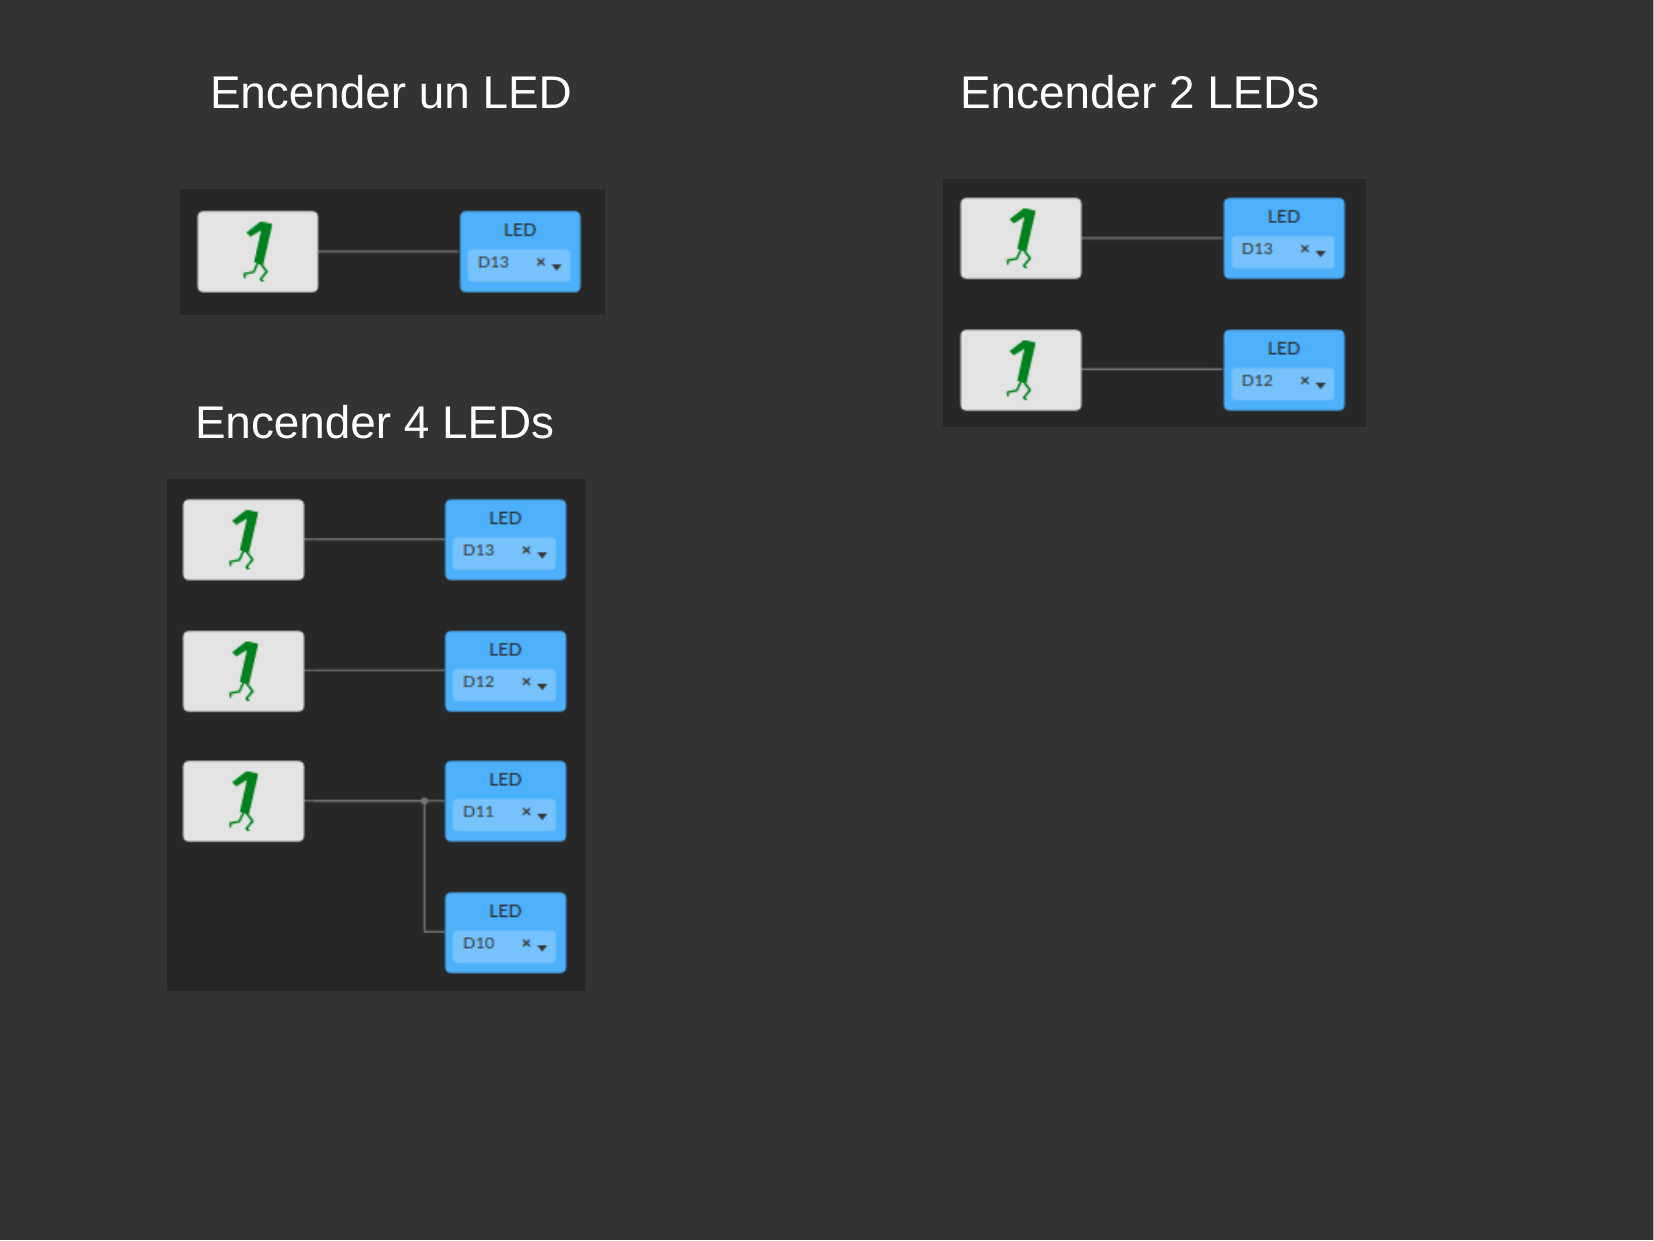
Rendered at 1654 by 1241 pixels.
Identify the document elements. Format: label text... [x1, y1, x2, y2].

text_box Encender 4 LEDs [180, 389, 586, 479]
text_box Encender 2 LEDs [945, 59, 1351, 150]
picture [180, 189, 605, 315]
picture [167, 479, 586, 991]
text_box Encender un LED [195, 59, 601, 150]
picture [943, 179, 1366, 427]
